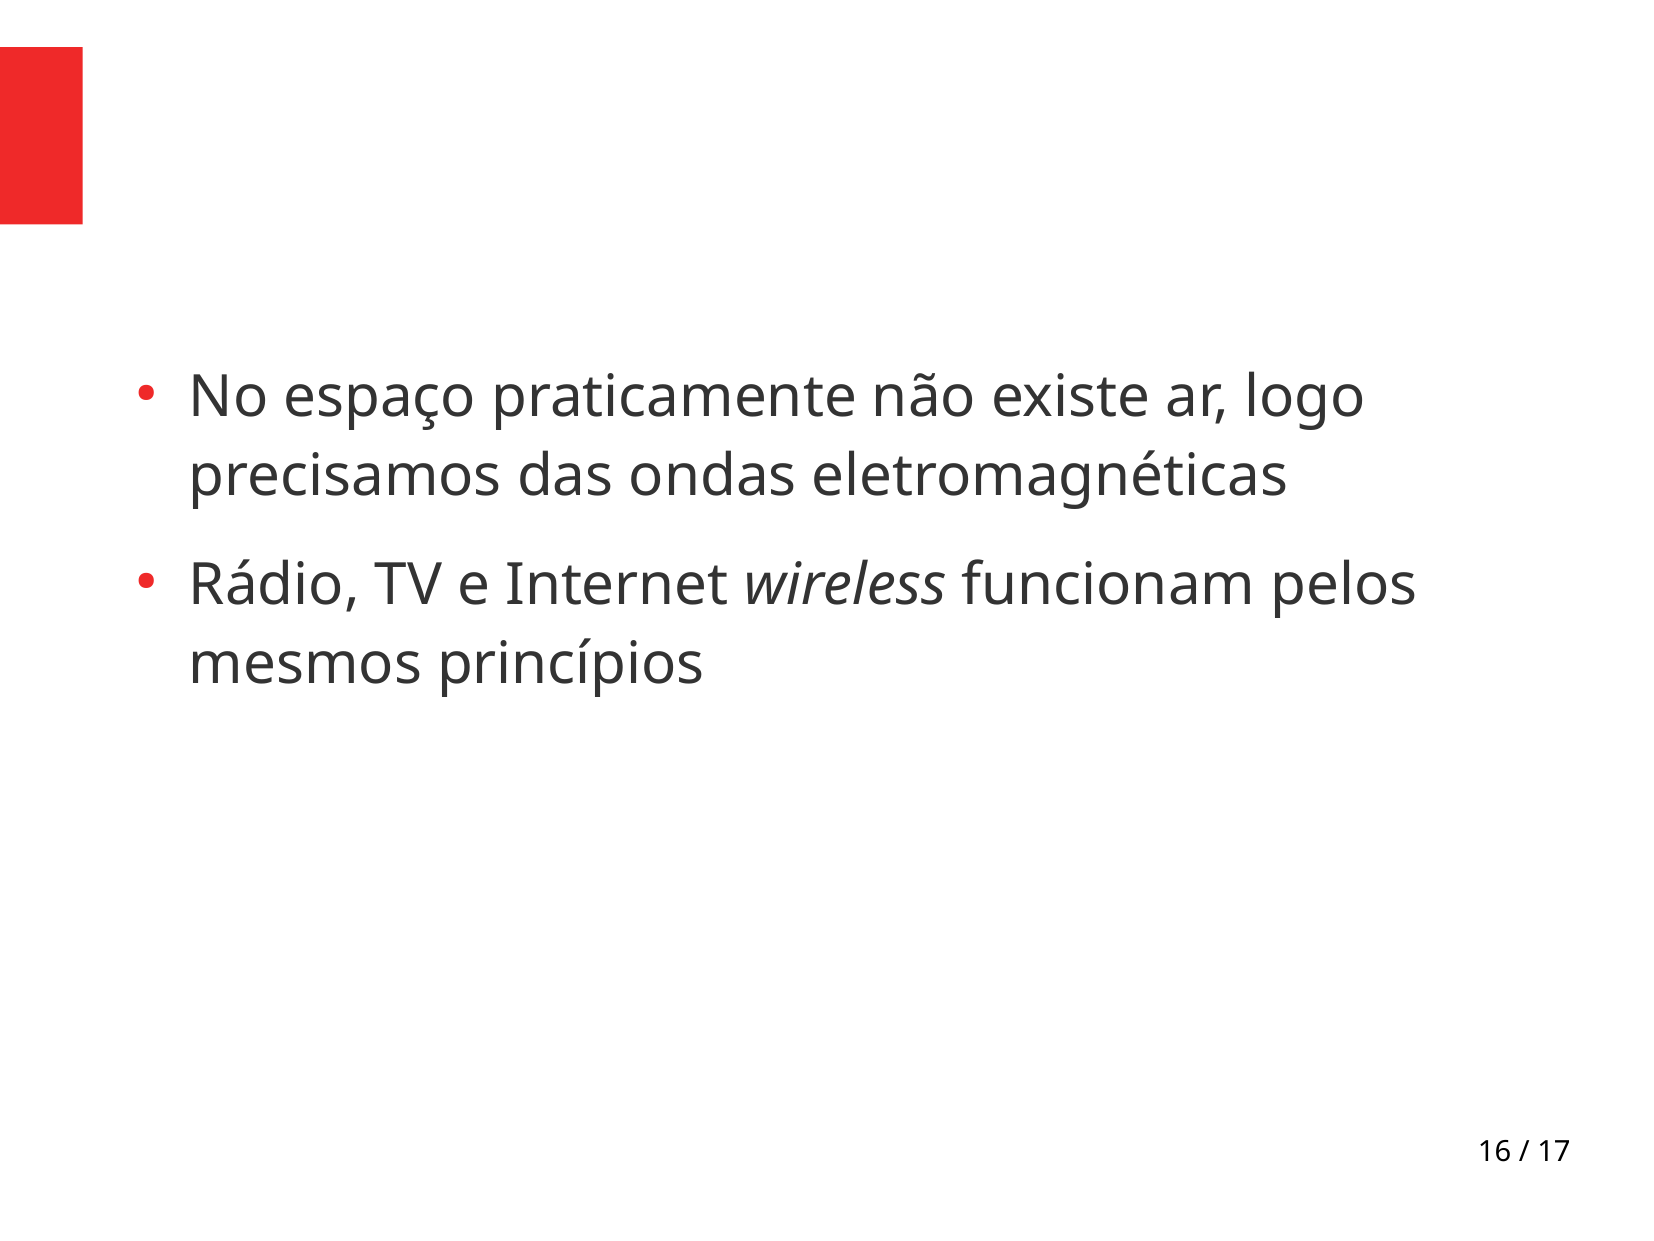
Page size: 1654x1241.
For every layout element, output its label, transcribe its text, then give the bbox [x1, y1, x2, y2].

list No espaço praticamente não existe ar, logo precisamos das ondas eletromagnéticas Rádio, TV e Internet wireless funcionam pelos mesmos princípios [118, 354, 1536, 1074]
